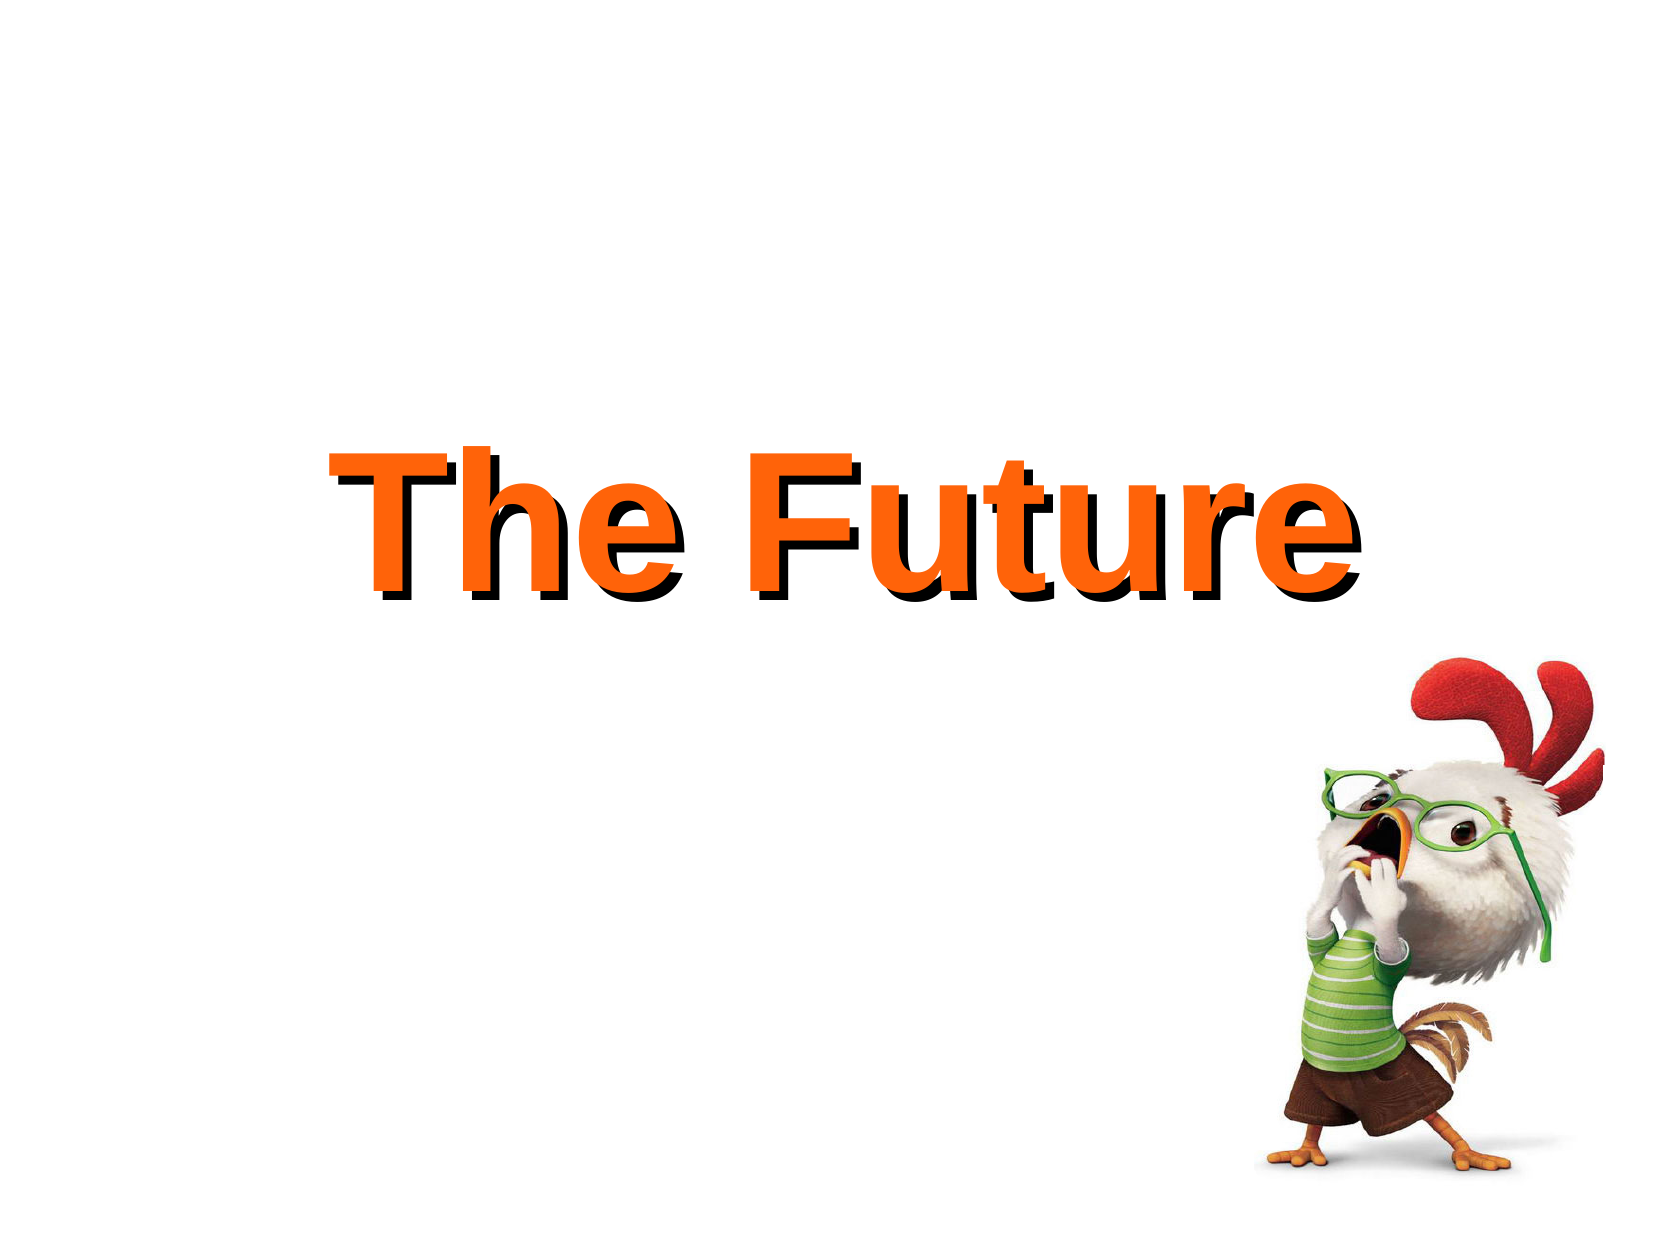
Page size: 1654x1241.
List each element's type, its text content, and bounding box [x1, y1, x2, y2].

picture [1254, 651, 1613, 1201]
text_box The Future [187, 402, 1501, 676]
